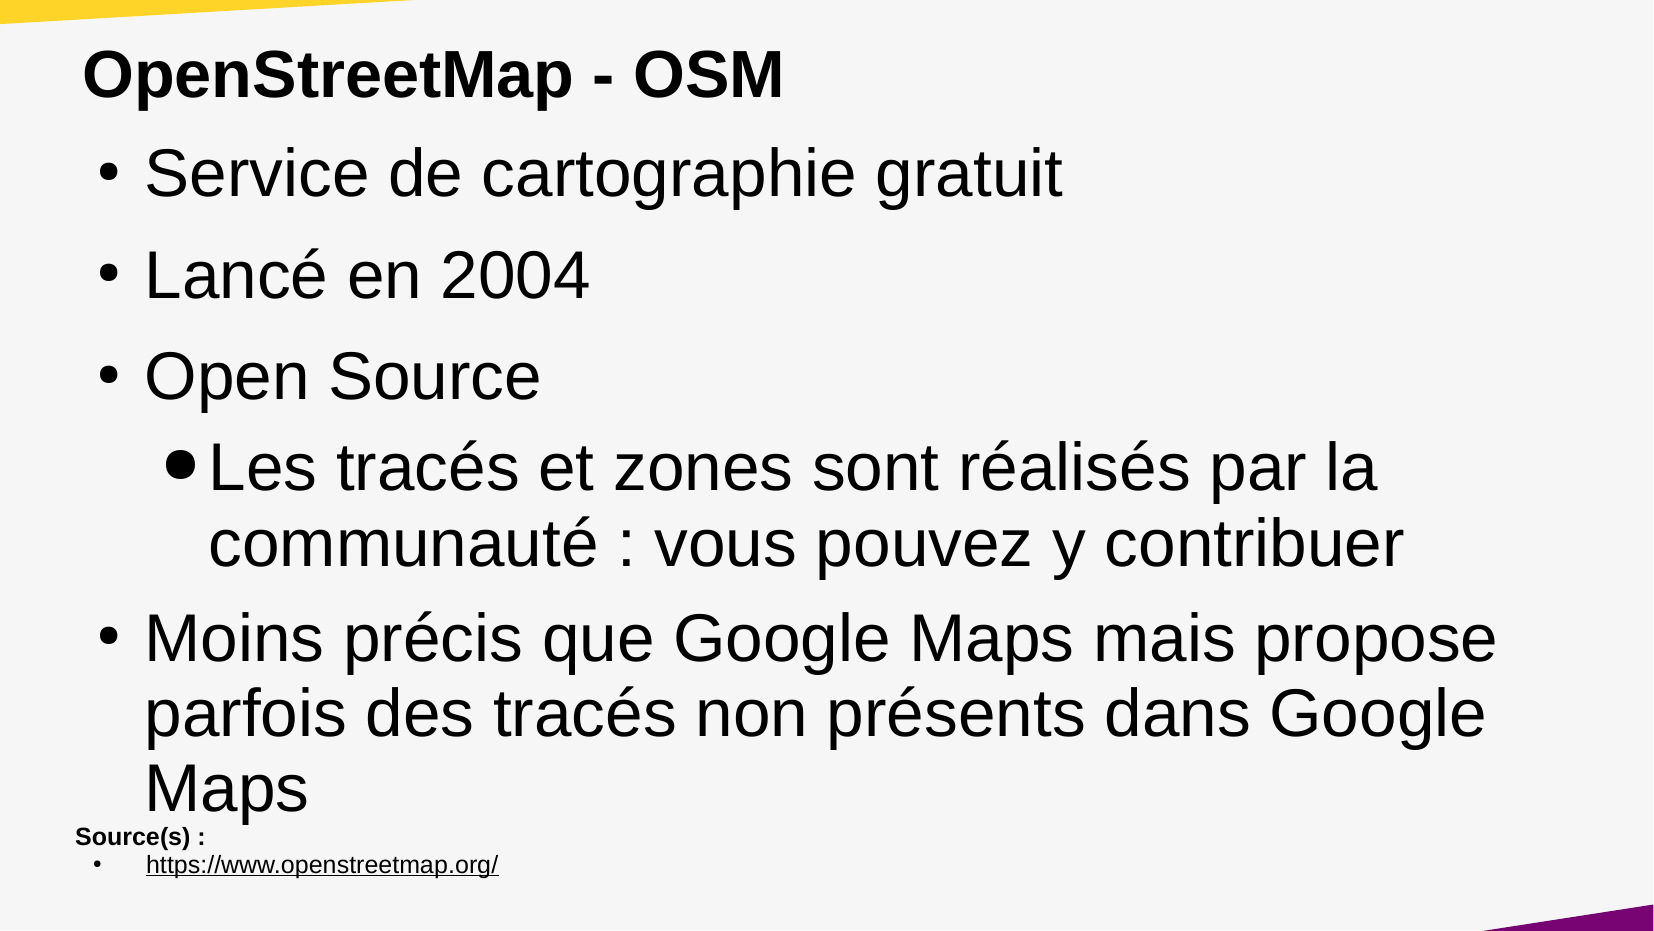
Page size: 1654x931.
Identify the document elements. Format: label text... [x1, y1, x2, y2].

text_box [1482, 904, 1654, 931]
title OpenStreetMap - OSM [82, 37, 1571, 114]
list Service de cartographie gratuit Lancé en 2004 Open Source Les tracés et zones sont réalisés par la communauté : vous pouvez y contribuer Moins précis que Google Maps mais propose parfois des tracés non présents dans Google Maps [80, 135, 1620, 827]
text_box Source(s) : https://www.openstreetmap.org/ [60, 815, 1546, 929]
text_box [0, 0, 414, 25]
